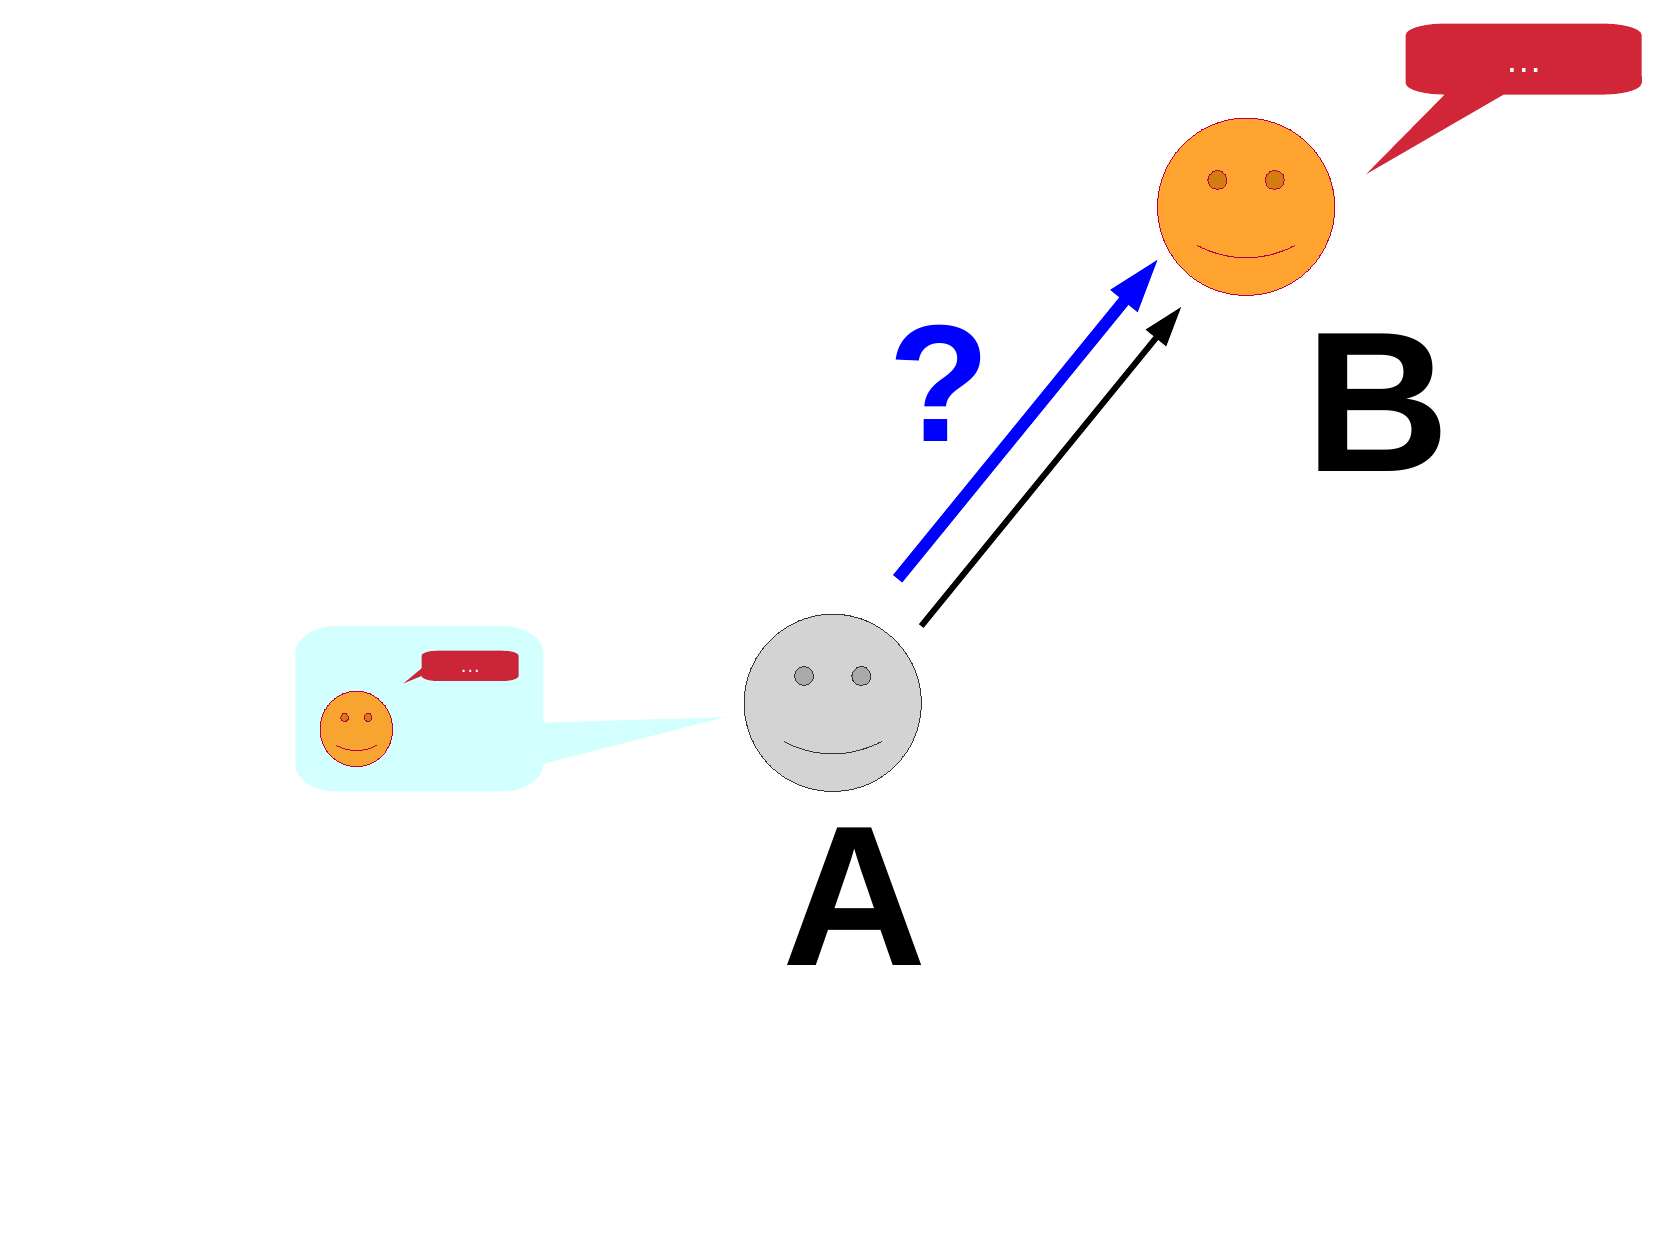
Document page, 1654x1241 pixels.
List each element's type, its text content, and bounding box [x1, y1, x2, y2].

text_box A [767, 777, 942, 1016]
text_box ? [874, 283, 993, 485]
text_box … [403, 650, 519, 684]
text_box [1157, 118, 1335, 296]
text_box [295, 625, 725, 792]
text_box B [1290, 283, 1465, 522]
text_box ? [983, 473, 993, 485]
text_box [744, 614, 922, 777]
text_box … [1366, 23, 1642, 175]
